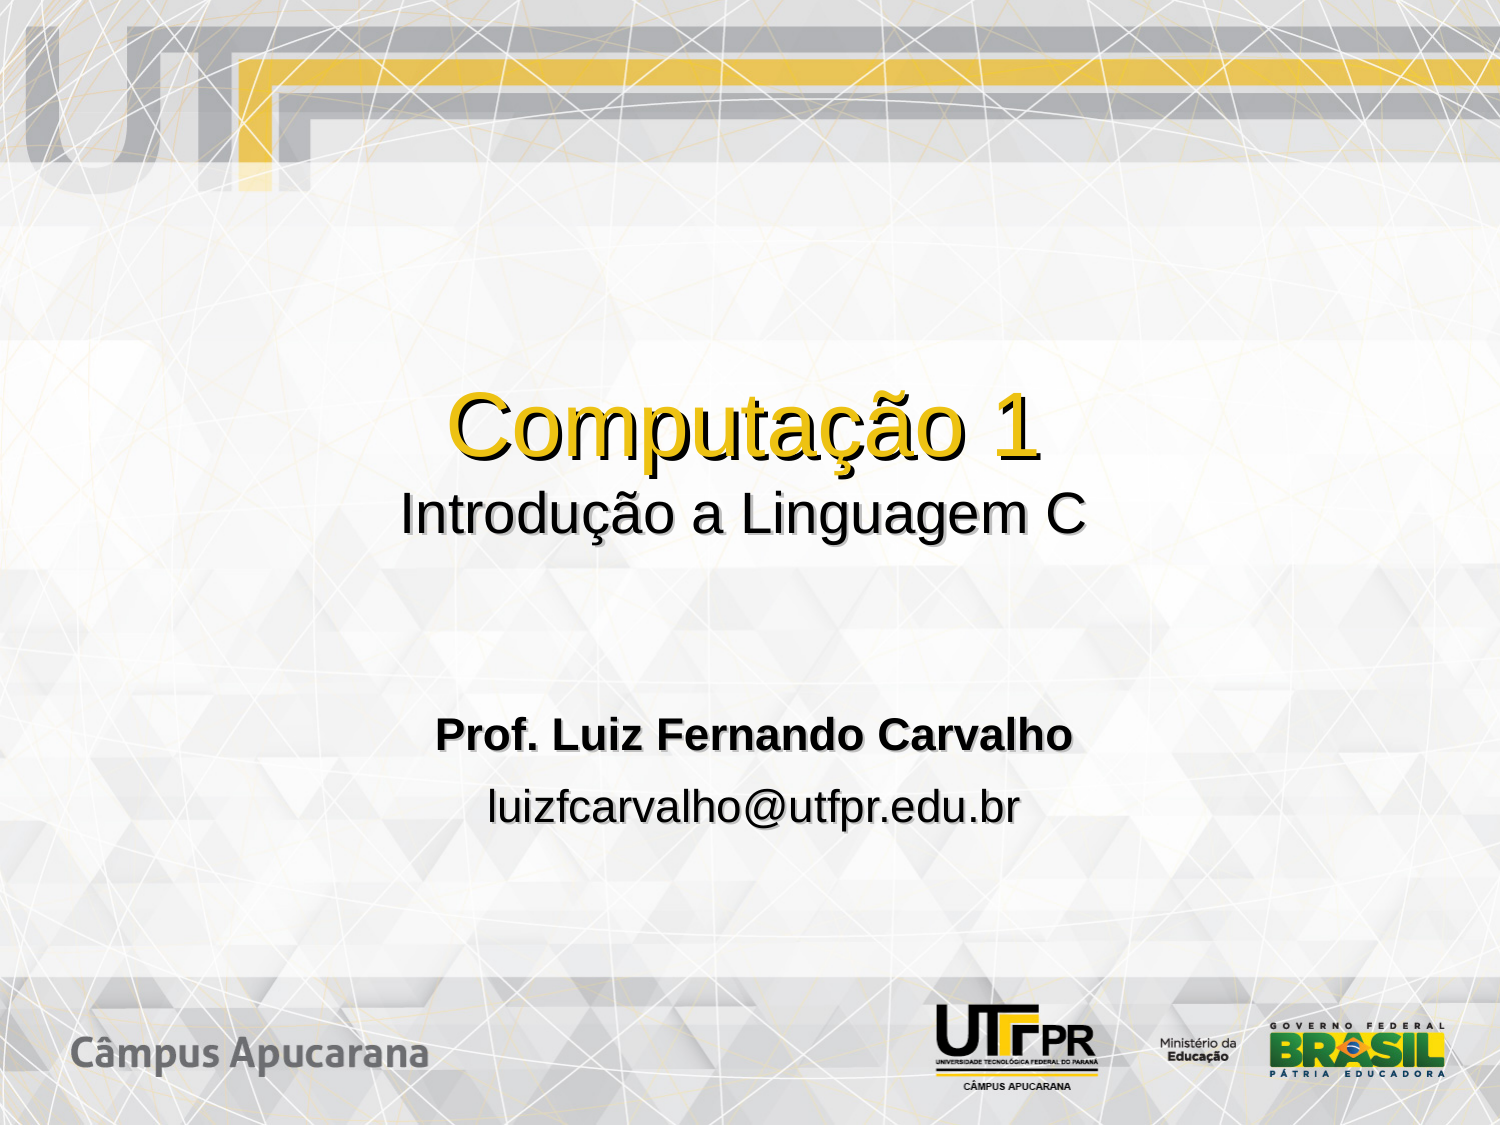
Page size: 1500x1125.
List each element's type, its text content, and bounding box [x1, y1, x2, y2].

picture [0, 0, 1500, 1125]
subtitle Prof. Luiz Fernando Carvalho luizfcarvalho@utfpr.edu.br [79, 696, 1430, 1040]
title Computação 1 Introdução a Linguagem C [11, 342, 1476, 567]
